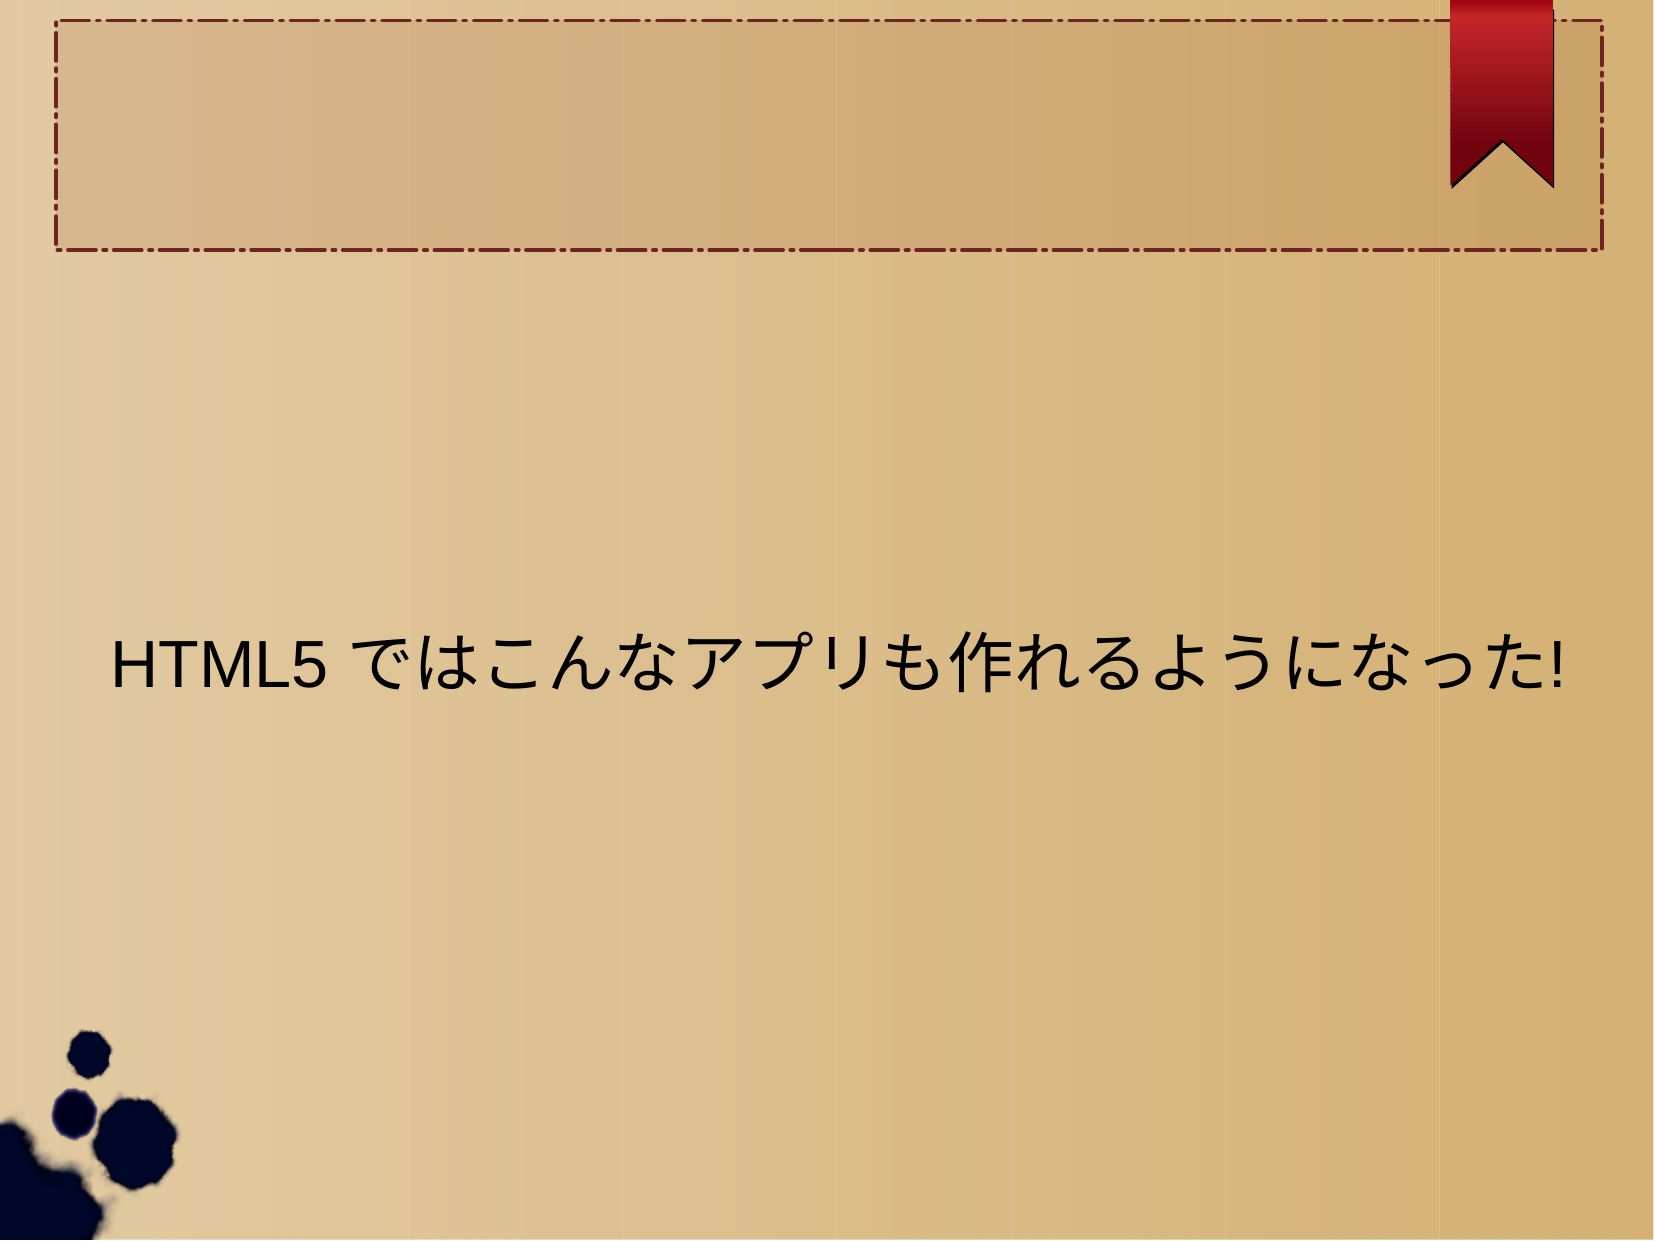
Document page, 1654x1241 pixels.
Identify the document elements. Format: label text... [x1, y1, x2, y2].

subtitle HTML5 ではこんなアプリも作れるようになった! [82, 299, 1571, 1019]
